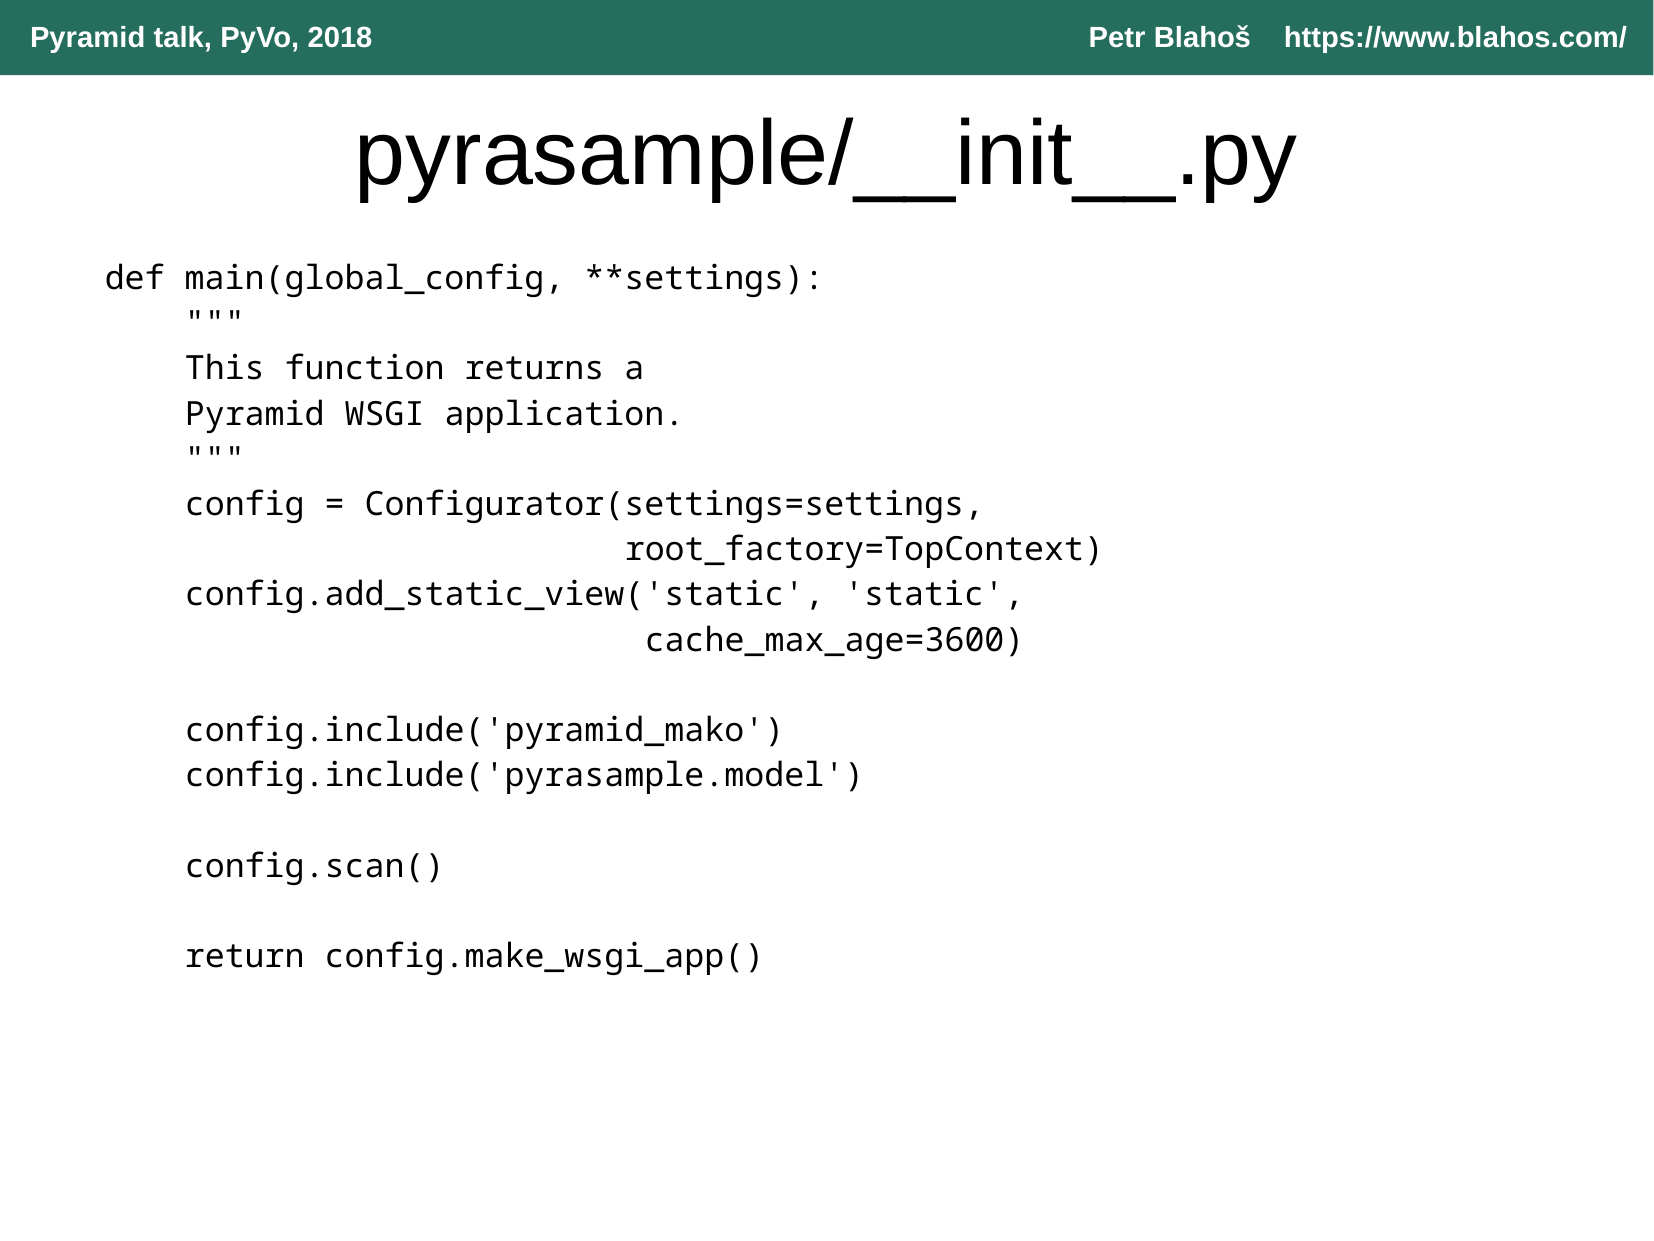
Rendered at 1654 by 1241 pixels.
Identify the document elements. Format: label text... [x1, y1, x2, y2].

title pyrasample/__init__.py [82, 49, 1571, 257]
text_box def main(global_config, **settings): """ This function returns a Pyramid WSGI application. """ config = Configurator(settings=settings, root_factory=TopContext) config.add_static_view('static', 'static', cache_max_age=3600) config.include('pyramid_mako') config.include('pyrasample.model') config.scan() return config.make_wsgi_app() [90, 246, 1216, 916]
